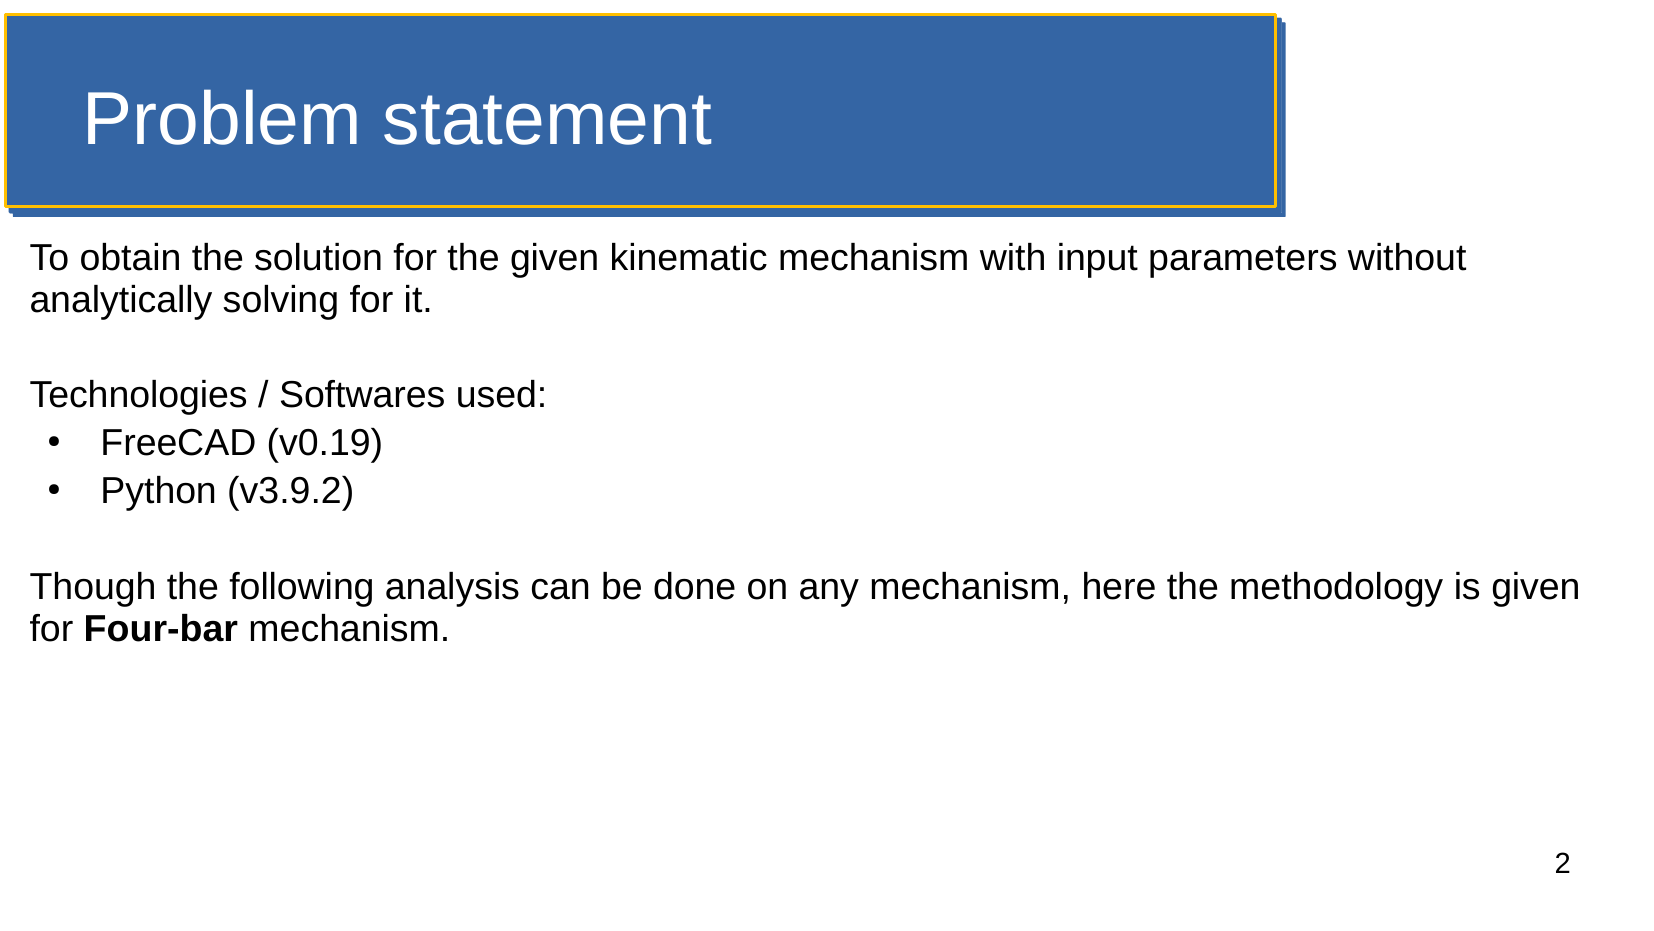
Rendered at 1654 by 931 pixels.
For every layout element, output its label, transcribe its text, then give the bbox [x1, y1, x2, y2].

list To obtain the solution for the given kinematic mechanism with input parameters without analytically solving for it. Technologies / Softwares used: FreeCAD (v0.19) Python (v3.9.2) Though the following analysis can be done on any mechanism, here the methodology is given for Four-bar mechanism. [29, 236, 1625, 827]
title Problem statement [82, 44, 1235, 192]
